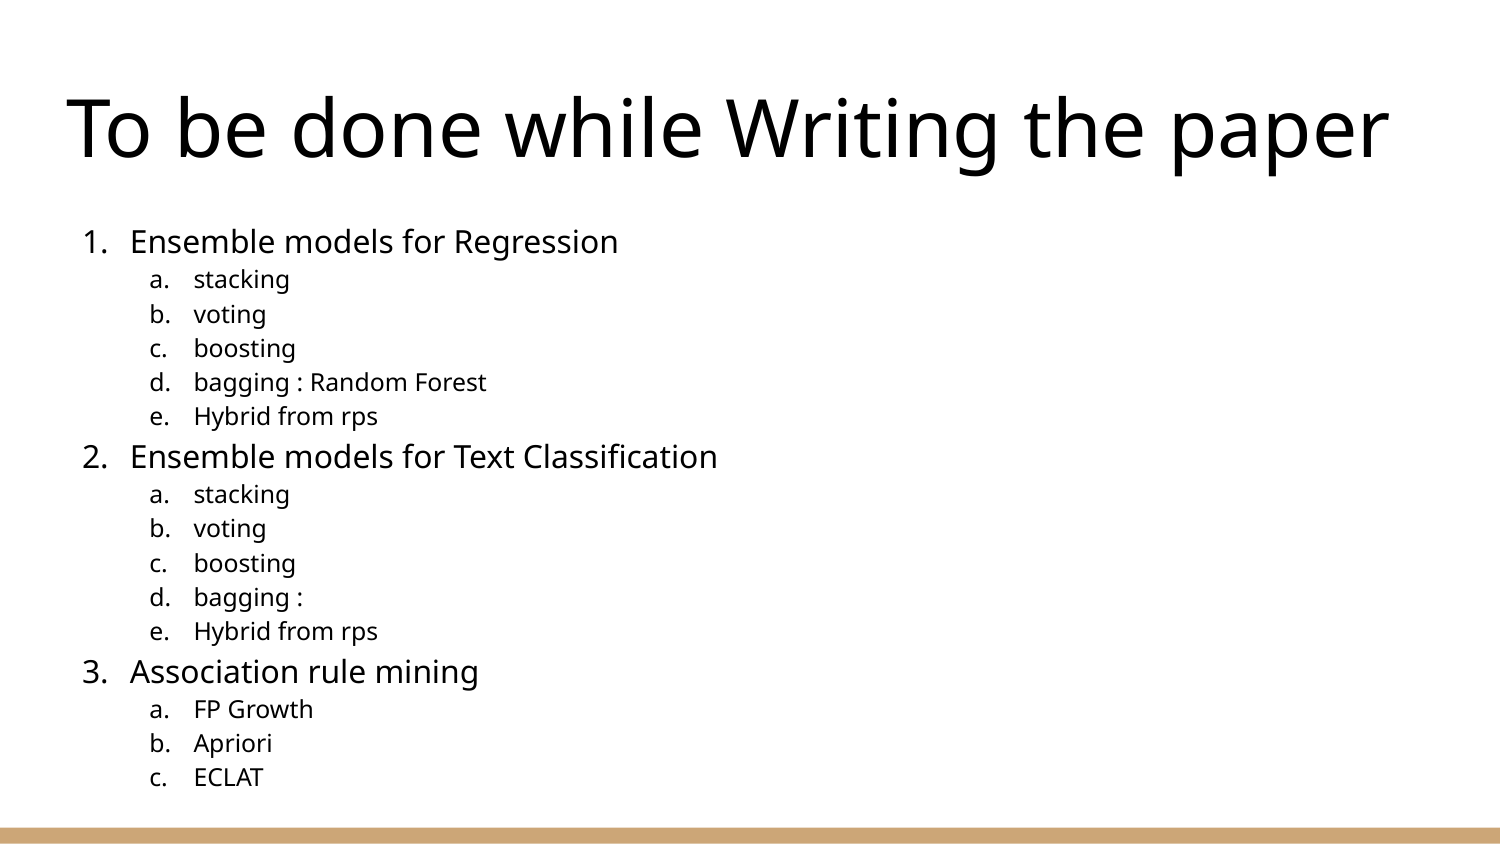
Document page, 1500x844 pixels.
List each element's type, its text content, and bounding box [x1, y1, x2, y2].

list Ensemble models for Regression stacking voting boosting bagging : Random Forest Hybrid from rps Ensemble models for Text Classification stacking voting boosting bagging : Hybrid from rps Association rule mining FP Growth Apriori ECLAT [51, 200, 1449, 812]
title To be done while Writing the paper [51, 51, 1449, 189]
